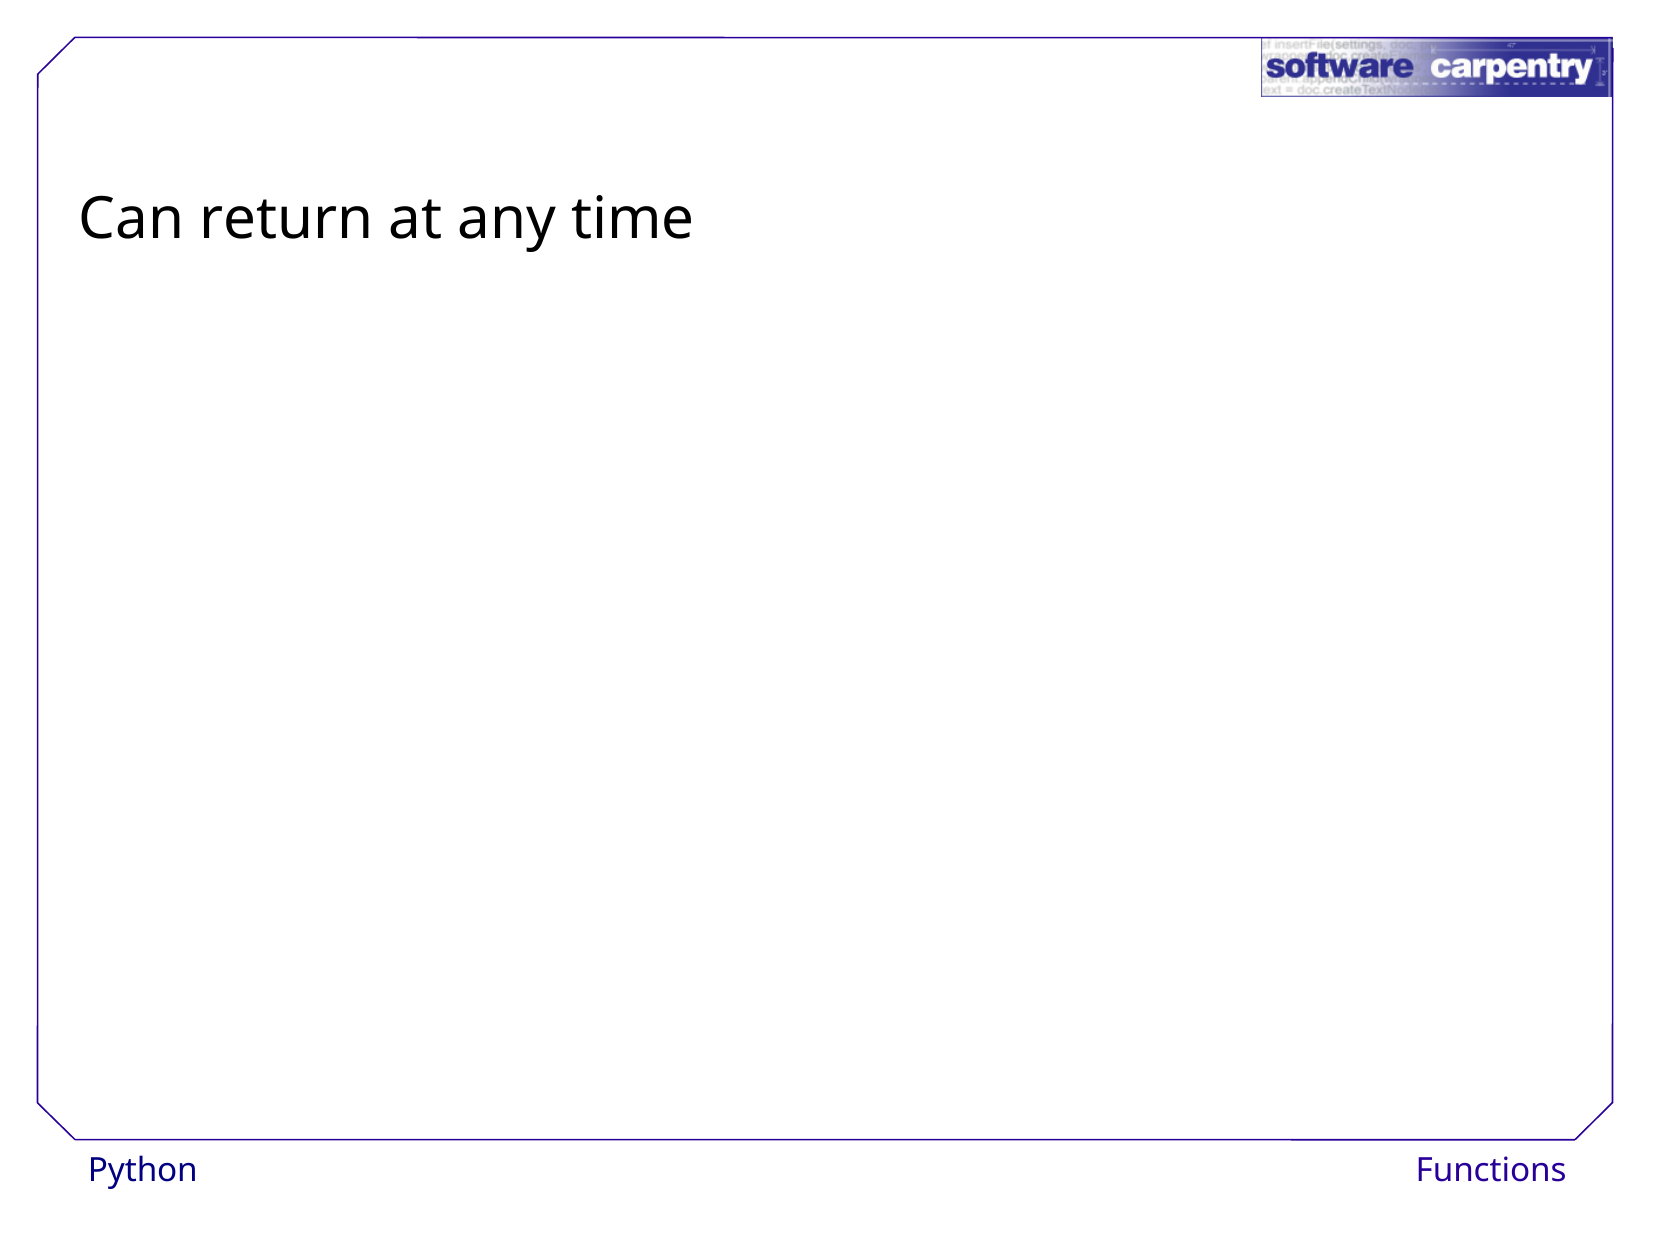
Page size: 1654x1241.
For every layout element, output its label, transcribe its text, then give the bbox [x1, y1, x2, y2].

picture [1261, 39, 1613, 97]
text_box Can return at any time [64, 138, 860, 259]
